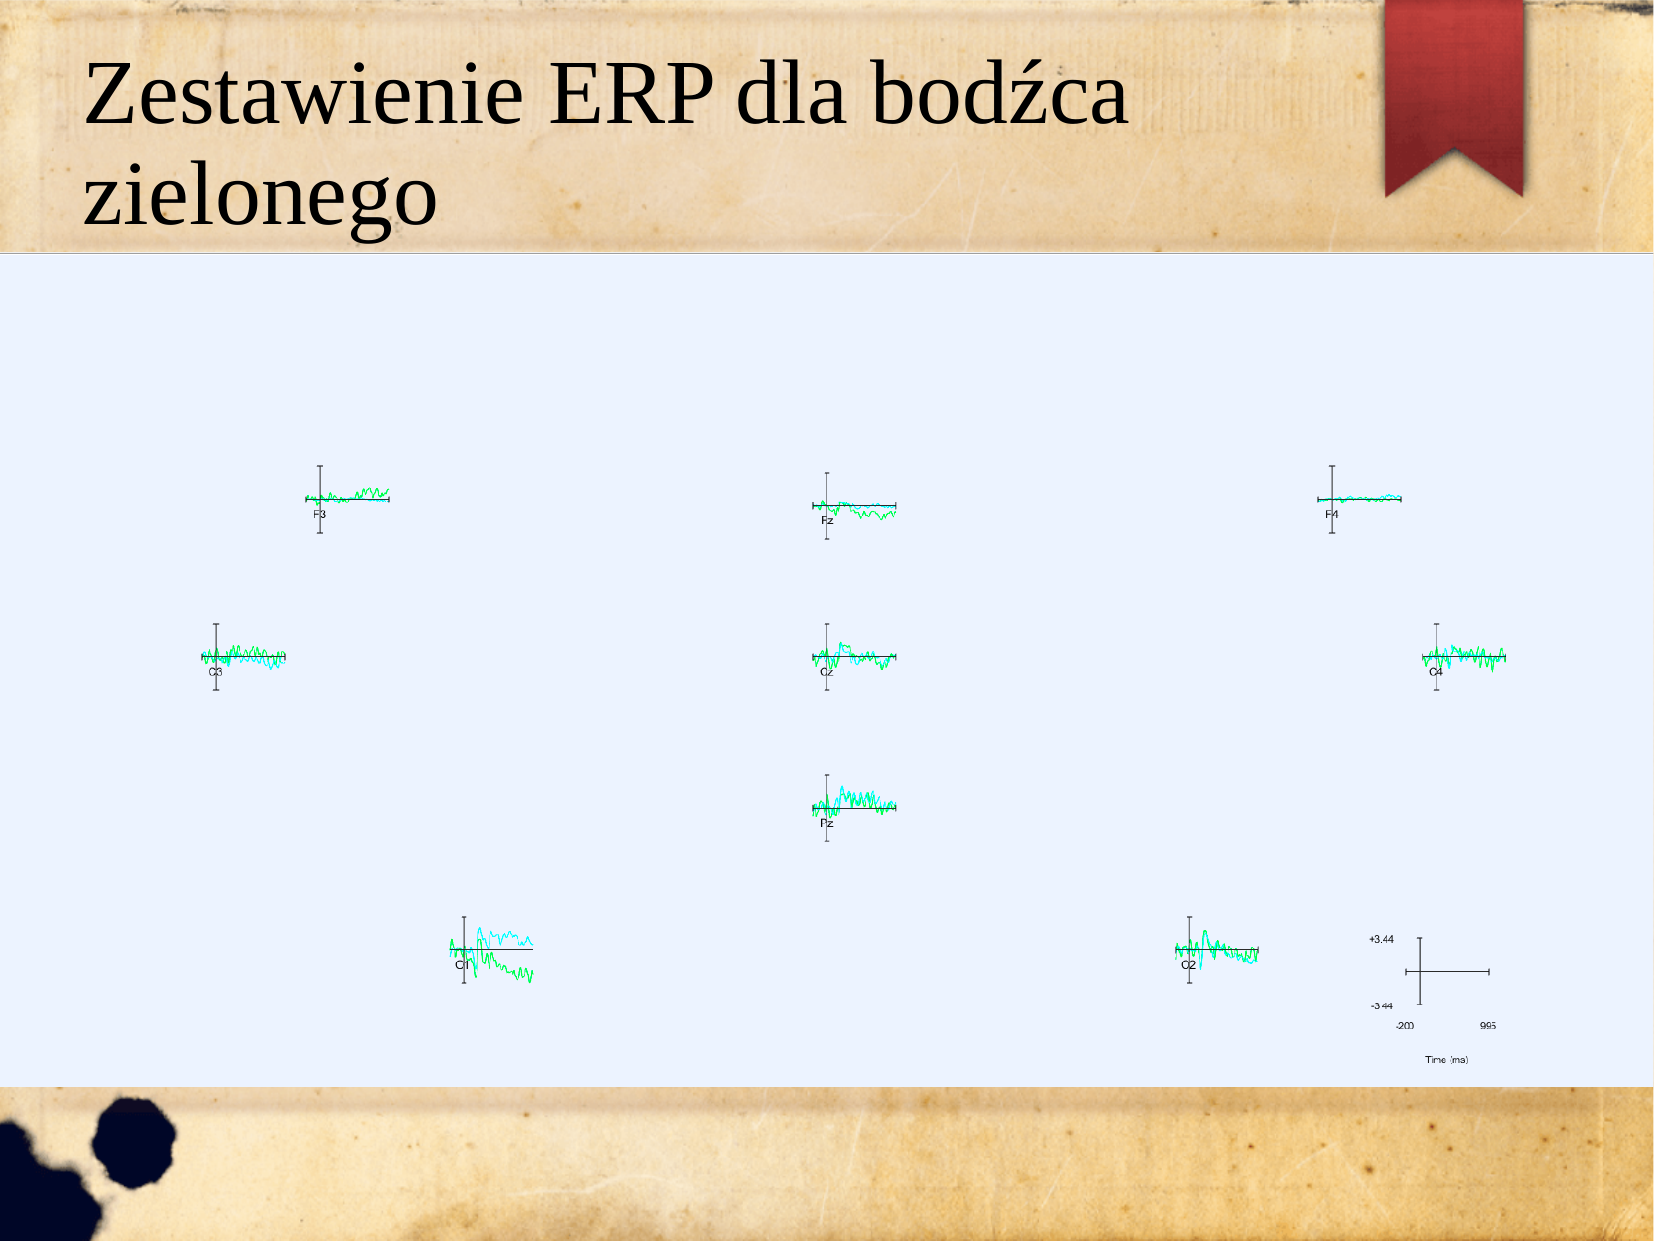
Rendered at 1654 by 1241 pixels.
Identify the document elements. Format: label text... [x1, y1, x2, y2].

title Zestawienie ERP dla bodźca zielonego [82, 41, 1347, 245]
picture [0, 0, 1654, 1241]
